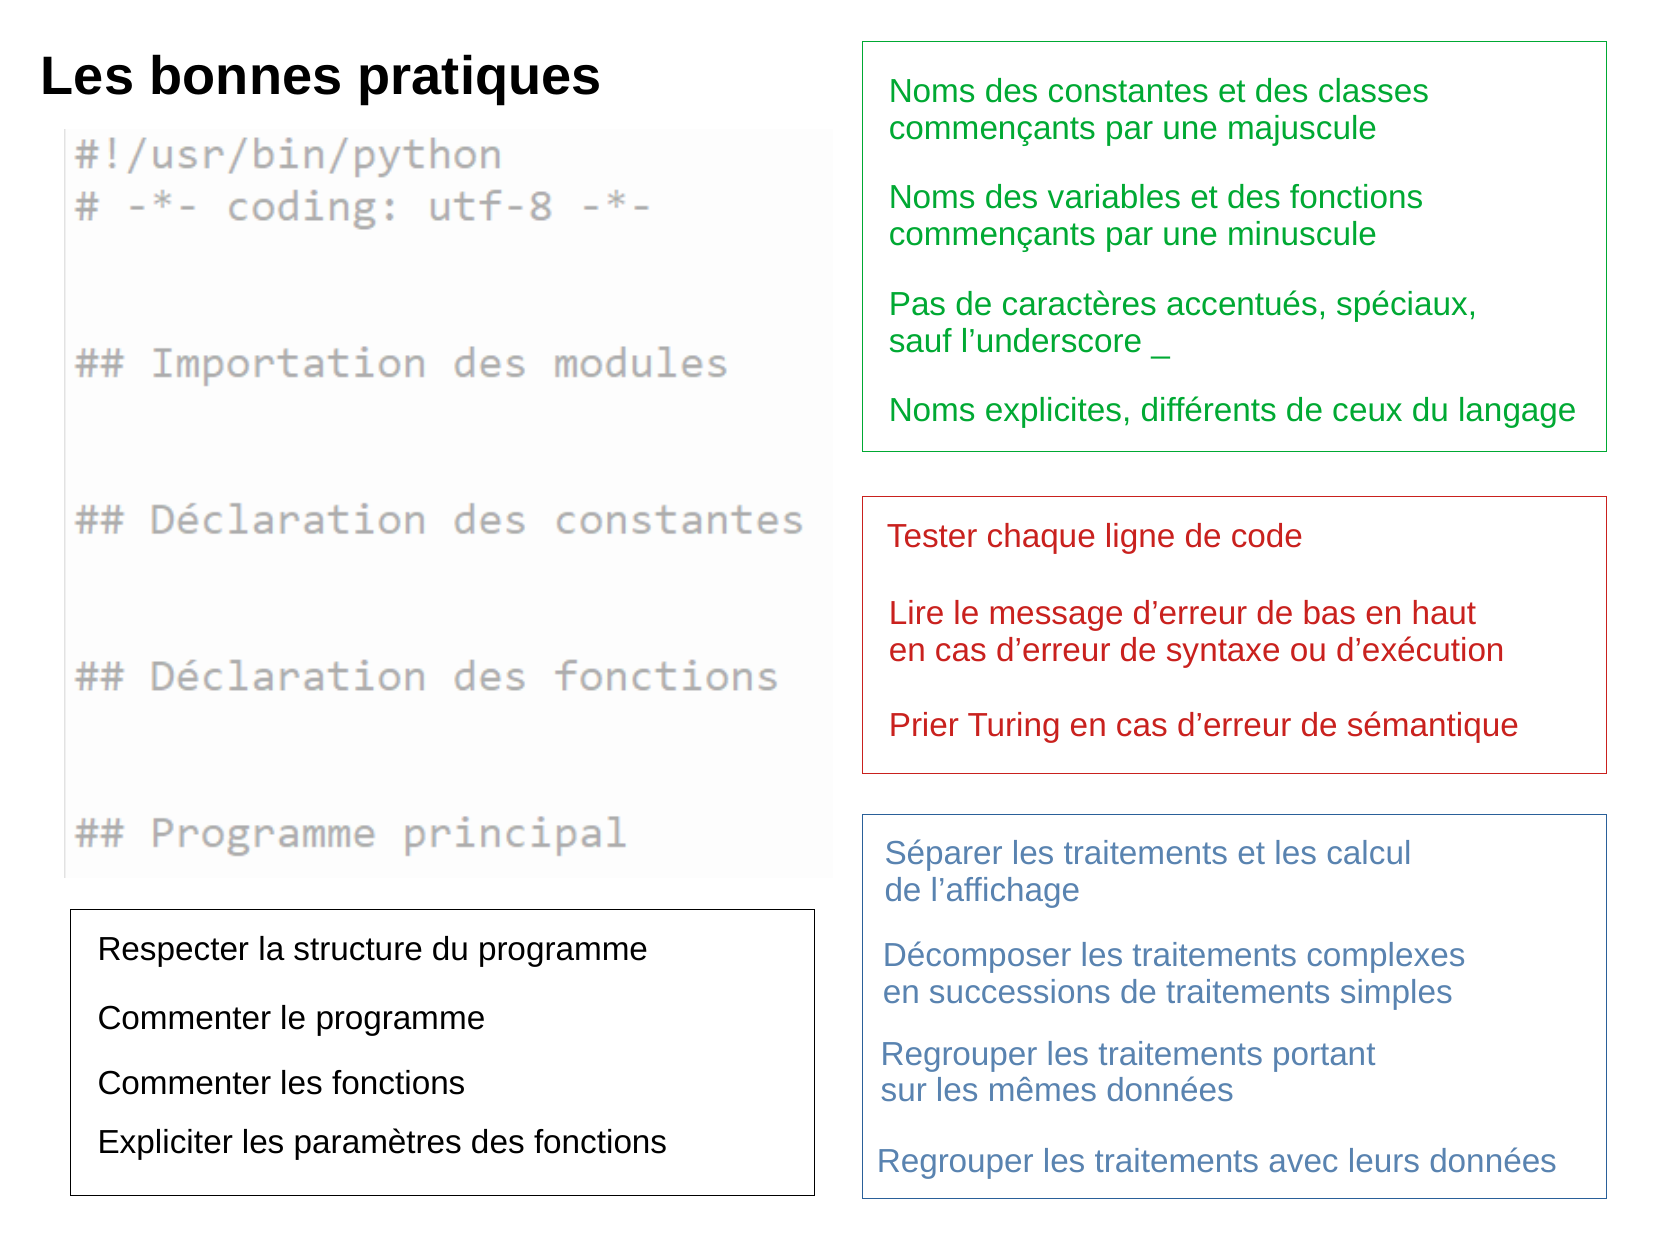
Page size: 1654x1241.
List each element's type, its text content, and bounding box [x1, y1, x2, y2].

text_box Commenter le programme [82, 992, 501, 1044]
text_box Prier Turing en cas d’erreur de sémantique [874, 699, 1571, 756]
text_box Séparer les traitements et les calcul de l’affichage [869, 826, 1524, 926]
text_box Regrouper les traitements portant sur les mêmes données [865, 1027, 1512, 1127]
text_box Les bonnes pratiques [26, 37, 865, 115]
picture [64, 129, 833, 878]
text_box Expliciter les paramètres des fonctions [82, 1116, 686, 1168]
text_box Décomposer les traitements complexes en successions de traitements simples [868, 929, 1554, 1029]
text_box Respecter la structure du programme [82, 922, 664, 975]
text_box Commenter les fonctions [82, 1057, 603, 1109]
text_box Pas de caractères accentués, spéciaux, sauf l’underscore _ [874, 277, 1530, 367]
text_box Noms des constantes et des classes commençants par une majuscule [874, 65, 1530, 154]
text_box Regrouper les traitements avec leurs données [863, 1135, 1577, 1193]
text_box Noms explicites, différents de ceux du langage [874, 383, 1607, 473]
text_box Lire le message d’erreur de bas en haut en cas d’erreur de syntaxe ou d’exécution [874, 586, 1571, 676]
text_box Tester chaque ligne de code [872, 510, 1382, 567]
text_box Noms des variables et des fonctions commençants par une minuscule [874, 171, 1530, 261]
